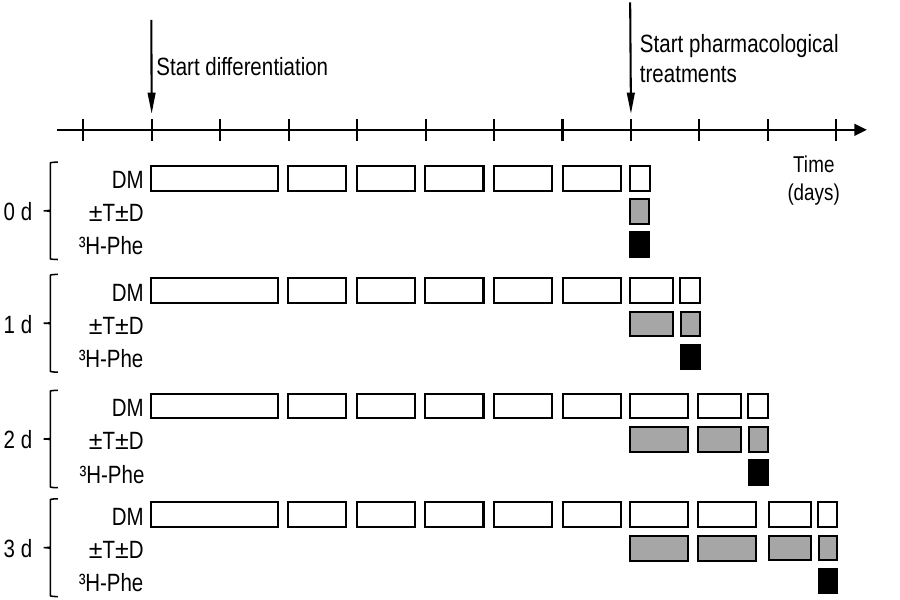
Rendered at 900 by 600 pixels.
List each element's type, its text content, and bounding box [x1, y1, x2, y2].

text_box [356, 278, 416, 304]
text_box [768, 535, 812, 561]
text_box [562, 166, 621, 191]
text_box [493, 502, 553, 528]
text_box [630, 536, 689, 562]
text_box [151, 393, 278, 419]
text_box Start differentiation [156, 0, 331, 81]
text_box [768, 502, 812, 528]
text_box [698, 393, 741, 419]
text_box ³H-Phe [0, 454, 145, 493]
text_box 3 d [0, 528, 33, 562]
text_box [562, 278, 621, 304]
text_box [288, 278, 347, 304]
text_box DM [51, 272, 144, 305]
text_box [425, 393, 484, 419]
text_box [630, 393, 689, 419]
text_box [425, 278, 484, 304]
text_box [288, 393, 347, 419]
text_box [748, 393, 768, 419]
text_box [288, 502, 347, 528]
text_box [493, 278, 553, 304]
text_box ³H-Phe [0, 338, 144, 377]
text_box [698, 536, 757, 562]
text_box ±T±D [38, 192, 49, 225]
text_box DM [51, 496, 144, 529]
text_box [493, 166, 553, 191]
text_box ±T±D [38, 305, 49, 343]
text_box [151, 278, 278, 304]
text_box [698, 502, 757, 528]
text_box ³H-Phe [0, 225, 144, 264]
text_box [698, 427, 741, 452]
text_box 0 d [0, 191, 33, 230]
text_box ±T±D [52, 192, 144, 225]
text_box [680, 278, 700, 304]
text_box [681, 311, 700, 337]
text_box [425, 166, 484, 191]
text_box [630, 232, 649, 257]
text_box [630, 502, 689, 528]
text_box [562, 502, 621, 528]
text_box [818, 568, 838, 594]
text_box [493, 393, 553, 419]
text_box [356, 166, 416, 191]
text_box ³H-Phe [0, 562, 144, 600]
text_box 1 d [0, 303, 33, 343]
text_box 2 d [0, 419, 33, 454]
text_box [630, 427, 689, 452]
text_box [630, 311, 674, 337]
text_box ±T±D [38, 529, 49, 562]
text_box [630, 278, 674, 304]
text_box [356, 502, 416, 528]
text_box [356, 393, 416, 419]
text_box [562, 393, 621, 419]
text_box [151, 502, 278, 528]
text_box [630, 199, 649, 224]
text_box [630, 166, 650, 191]
text_box [749, 460, 768, 486]
text_box [425, 502, 484, 528]
text_box ±T±D [38, 420, 49, 454]
text_box [151, 166, 278, 191]
text_box [288, 166, 347, 191]
text_box [681, 344, 700, 370]
text_box [818, 535, 838, 561]
text_box ±T±D [52, 529, 144, 562]
text_box [749, 427, 768, 452]
text_box DM [51, 387, 144, 420]
text_box ±T±D [52, 305, 144, 343]
text_box ±T±D [52, 420, 144, 454]
text_box DM [51, 159, 144, 192]
text_box Time (days) [579, 149, 841, 179]
text_box Start pharmacological treatments [639, 4, 900, 88]
text_box [817, 502, 838, 528]
